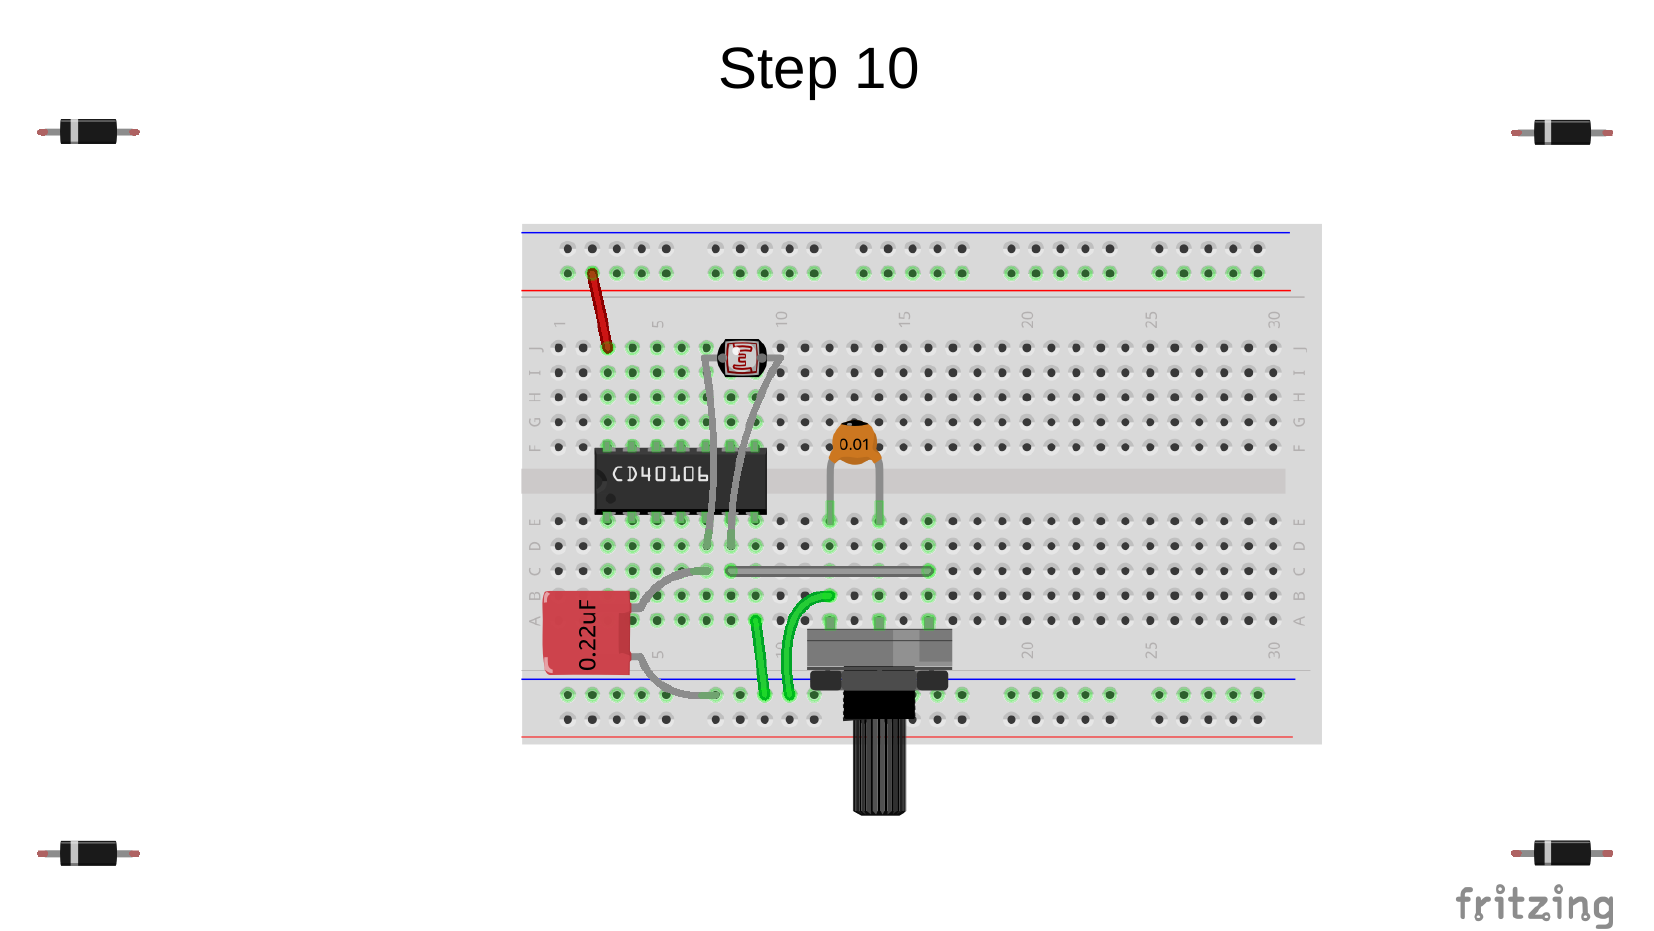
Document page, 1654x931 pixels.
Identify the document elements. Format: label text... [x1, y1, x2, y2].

title Step 10 [79, 31, 1561, 104]
picture [37, 119, 1613, 929]
